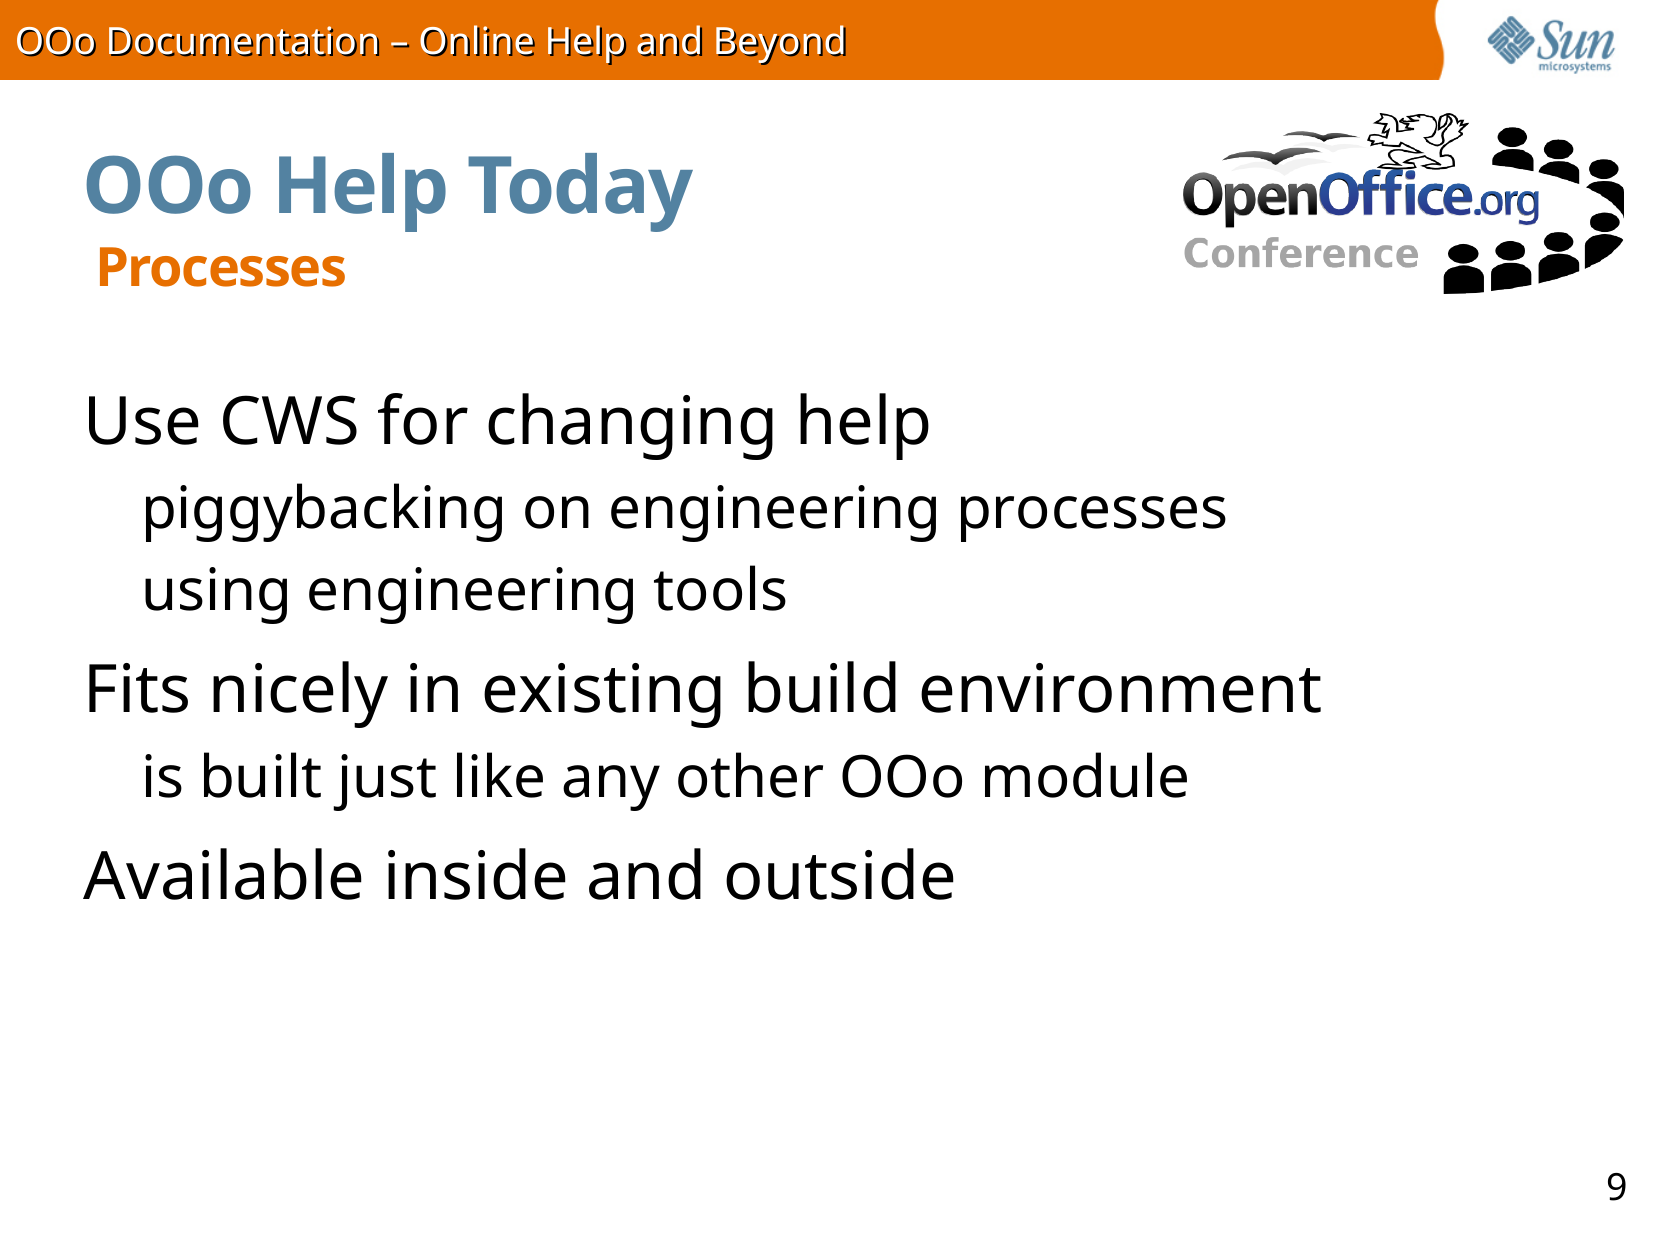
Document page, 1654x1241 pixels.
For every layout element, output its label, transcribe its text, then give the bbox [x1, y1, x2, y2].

picture [1183, 113, 1624, 294]
list Use CWS for changing help piggybacking on engineering processes using engineering tools Fits nicely in existing build environment is built just like any other OOo module Available inside and outside [64, 382, 1401, 1062]
title OOo Help Today Processes [82, 135, 1585, 279]
picture [0, 0, 1654, 80]
